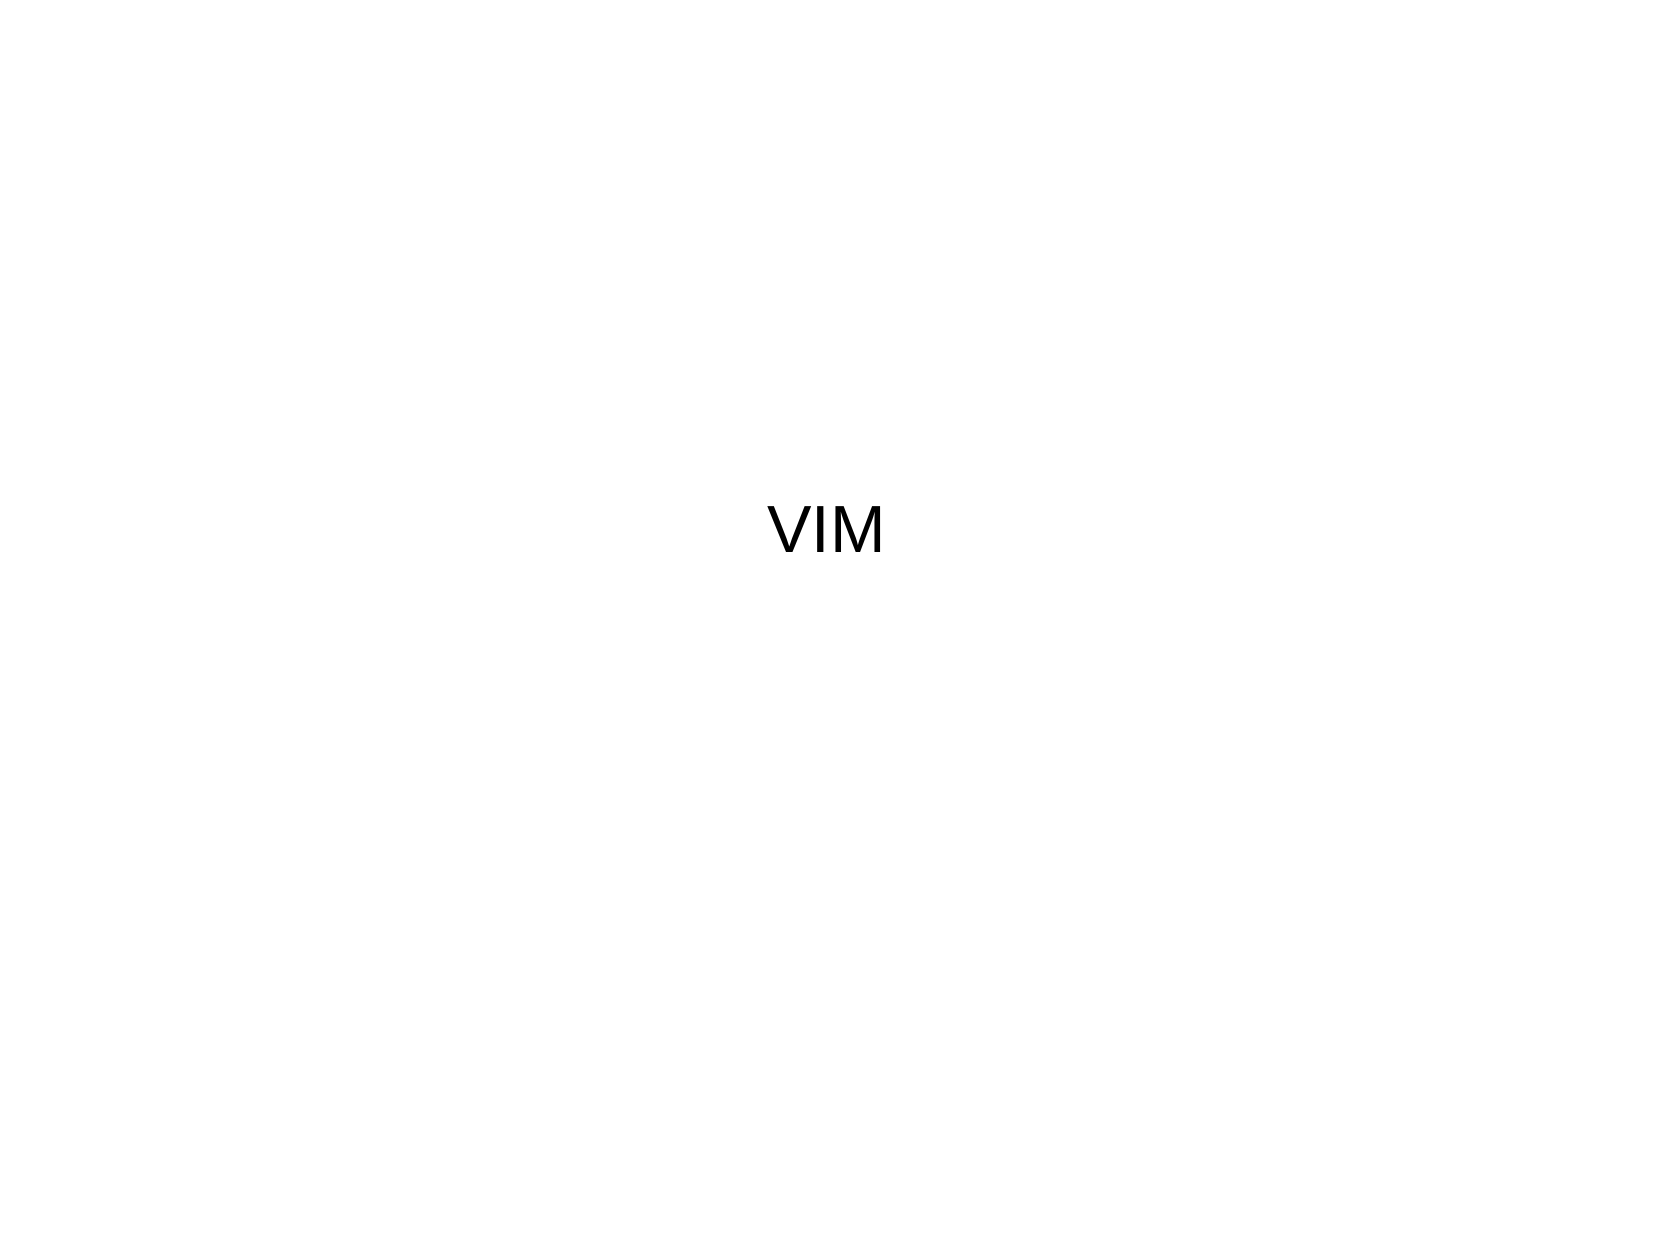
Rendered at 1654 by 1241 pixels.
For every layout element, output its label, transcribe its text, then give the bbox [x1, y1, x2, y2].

subtitle VIM [82, 49, 1571, 1010]
